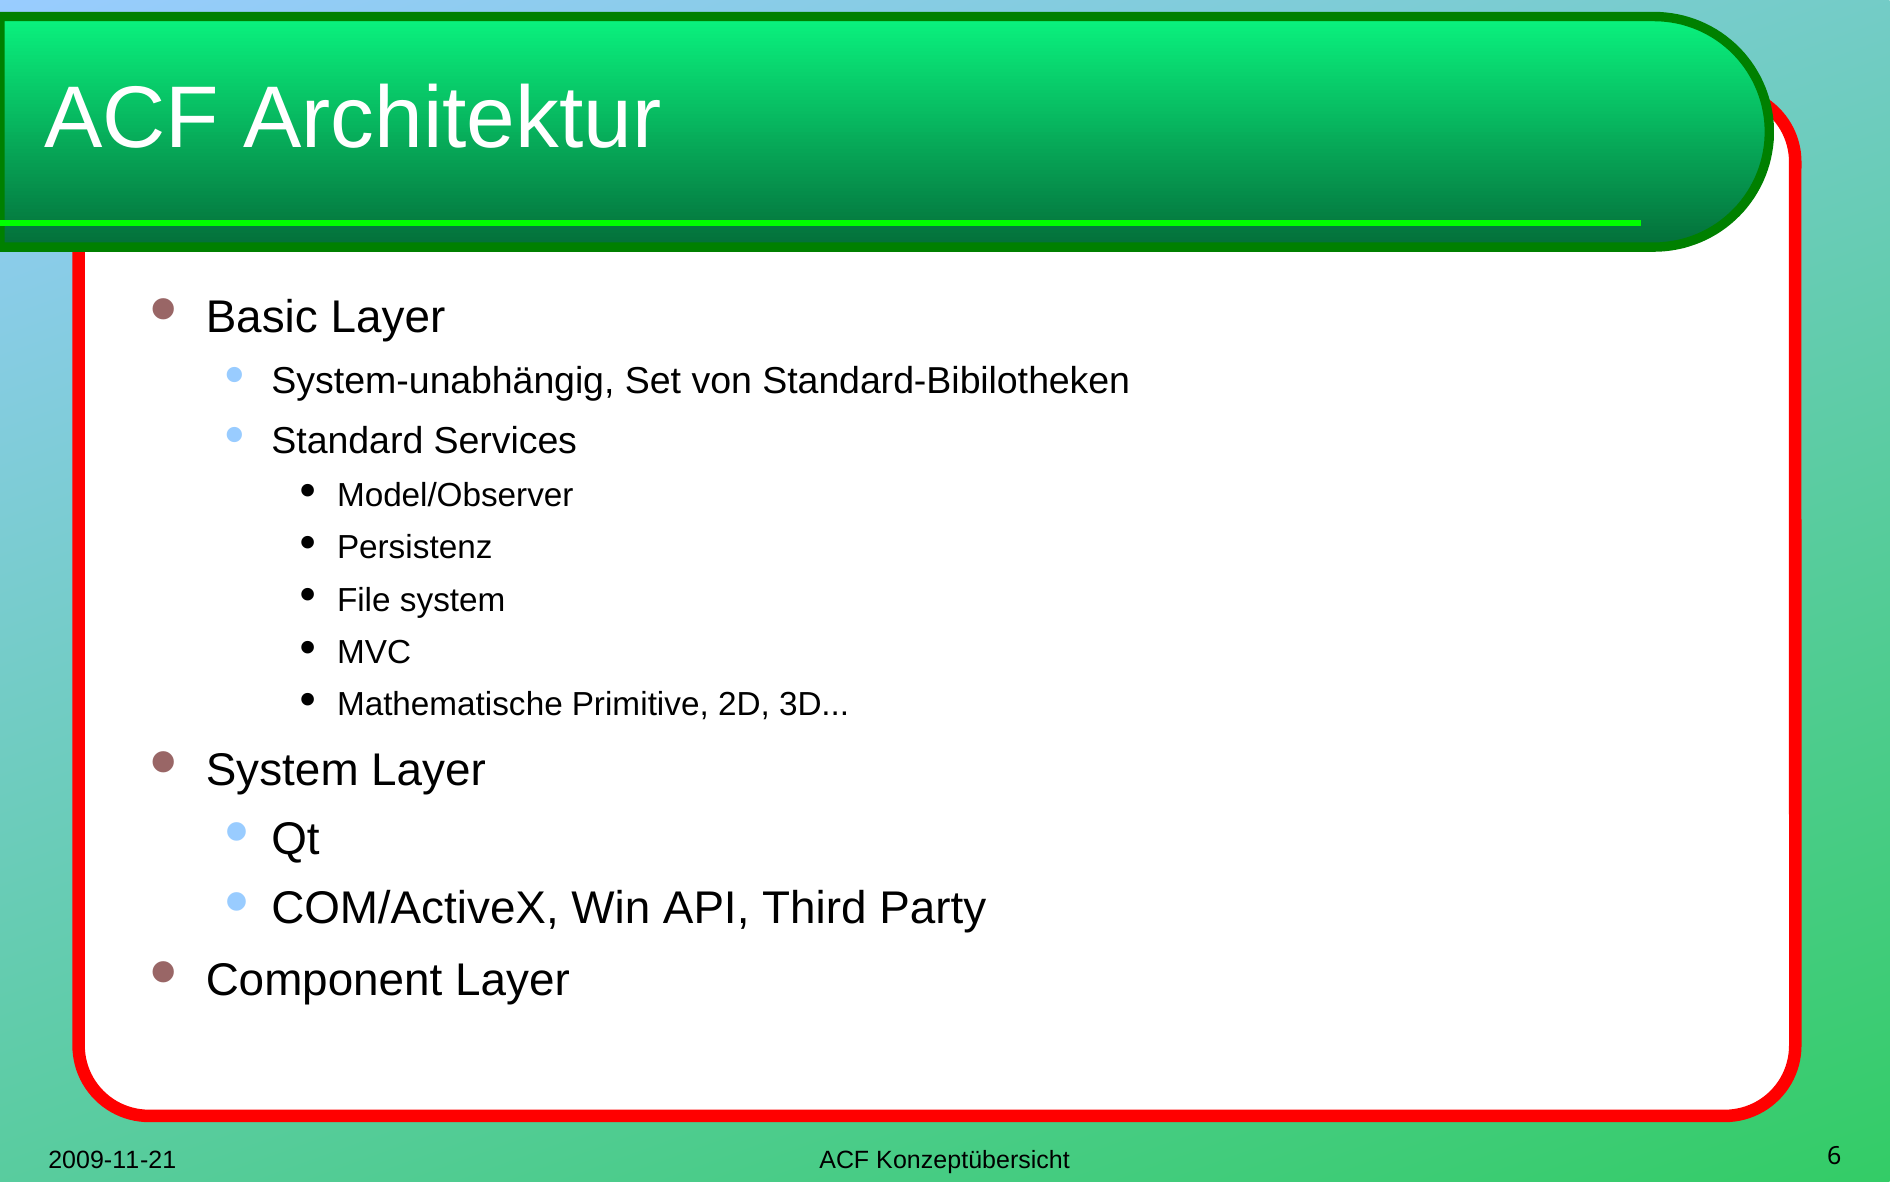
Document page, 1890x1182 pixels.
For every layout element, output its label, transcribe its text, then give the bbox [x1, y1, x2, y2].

title ACF Architektur [29, 0, 1697, 226]
list Basic Layer System-unabhängig, Set von Standard-Bibilotheken Standard Services Model/Observer Persistenz File system MVC Mathematische Primitive, 2D, 3D... System Layer Qt COM/ActiveX, Win API, Third Party Component Layer [134, 278, 1764, 1038]
